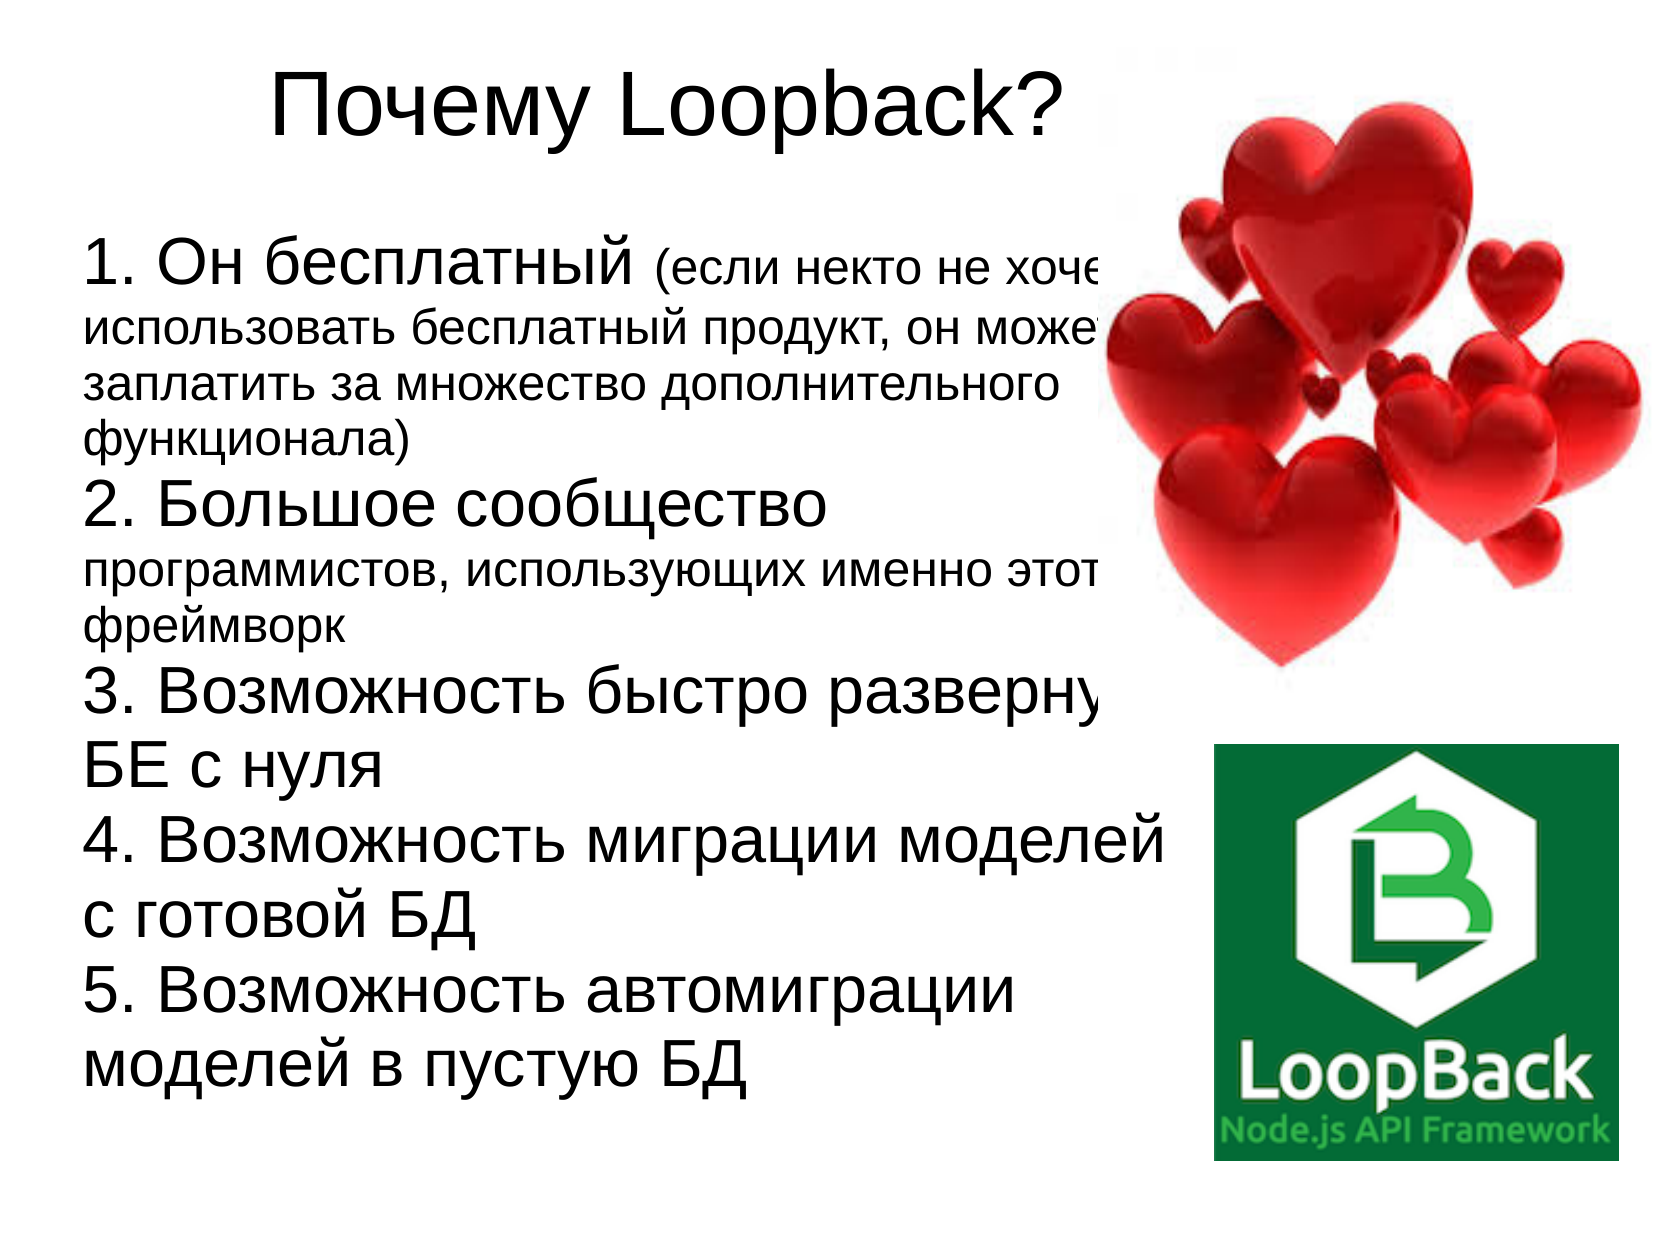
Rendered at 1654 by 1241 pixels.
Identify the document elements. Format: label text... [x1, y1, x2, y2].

picture [1098, 47, 1654, 1161]
title Почему Loopback? [59, 0, 1276, 208]
subtitle 1. Он бесплатный (если некто не хочет использовать бесплатный продукт, он может заплатить за множество дополнительного функционала) 2. Большое сообщество программистов, использующих именно этот фреймворк 3. Возможность быстро развернуть БЕ с нуля 4. Возможность миграции моделей с готовой БД 5. Возможность автомиграции моделей в пустую БД [82, 224, 1205, 1179]
